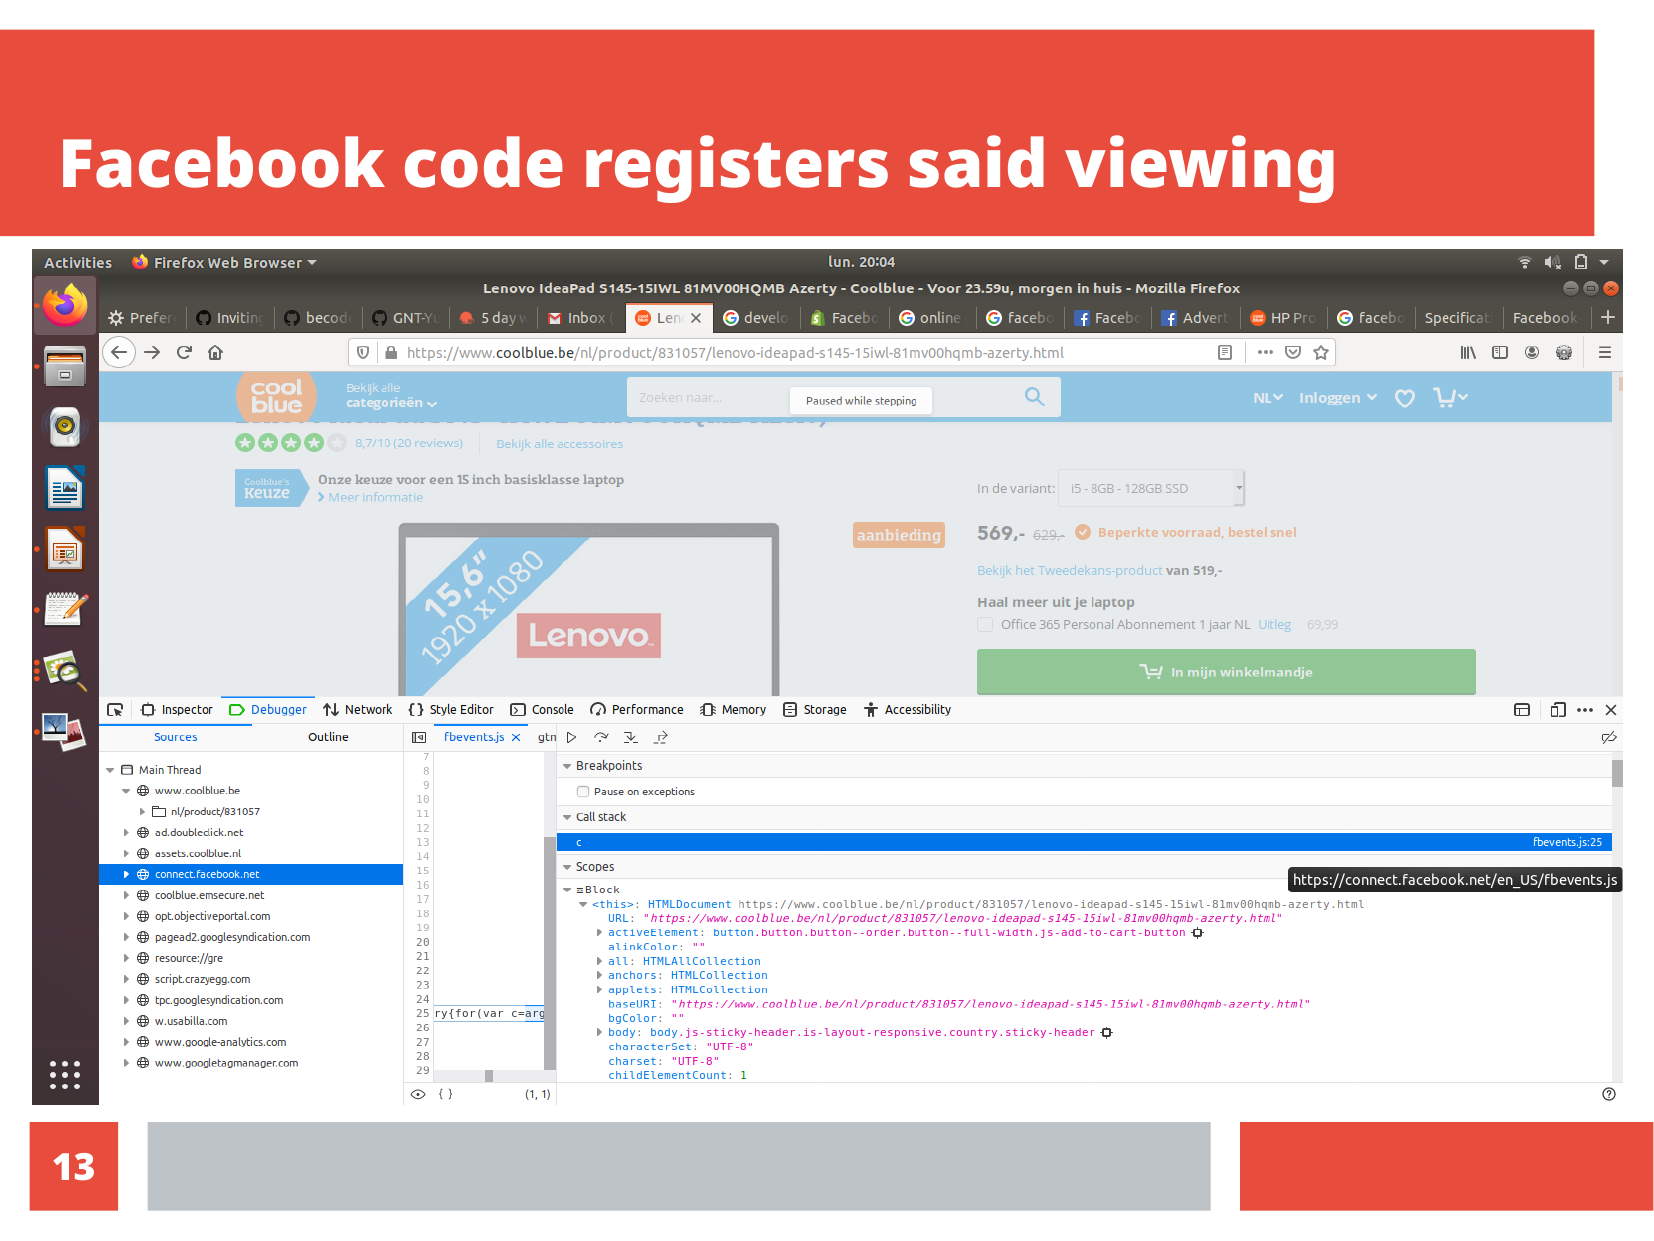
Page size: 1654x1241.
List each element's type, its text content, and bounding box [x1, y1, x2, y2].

title Facebook code registers said viewing [59, 59, 1595, 207]
picture [32, 249, 1623, 1105]
